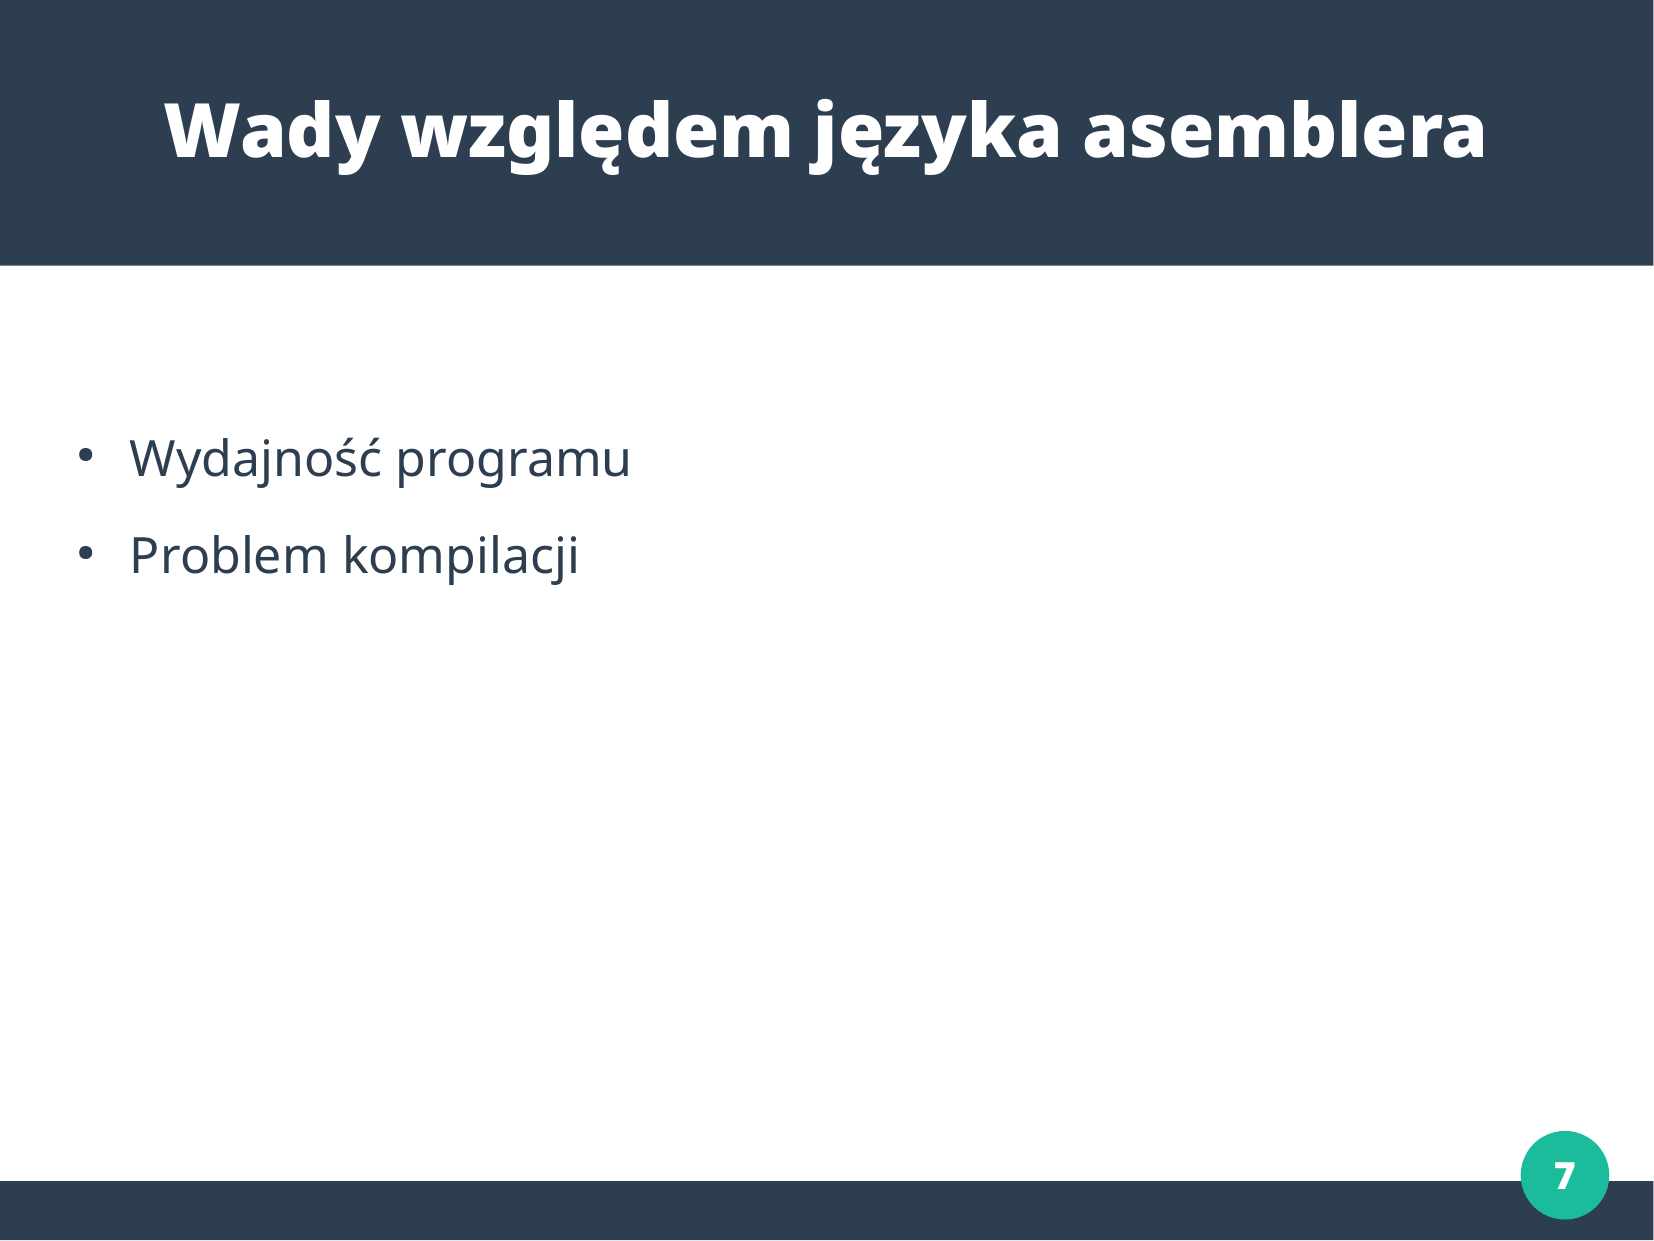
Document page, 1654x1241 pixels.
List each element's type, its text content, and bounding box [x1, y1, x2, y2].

list Wydajność programu Problem kompilacji [59, 324, 1595, 1152]
title Wady względem języka asemblera [59, 49, 1595, 207]
